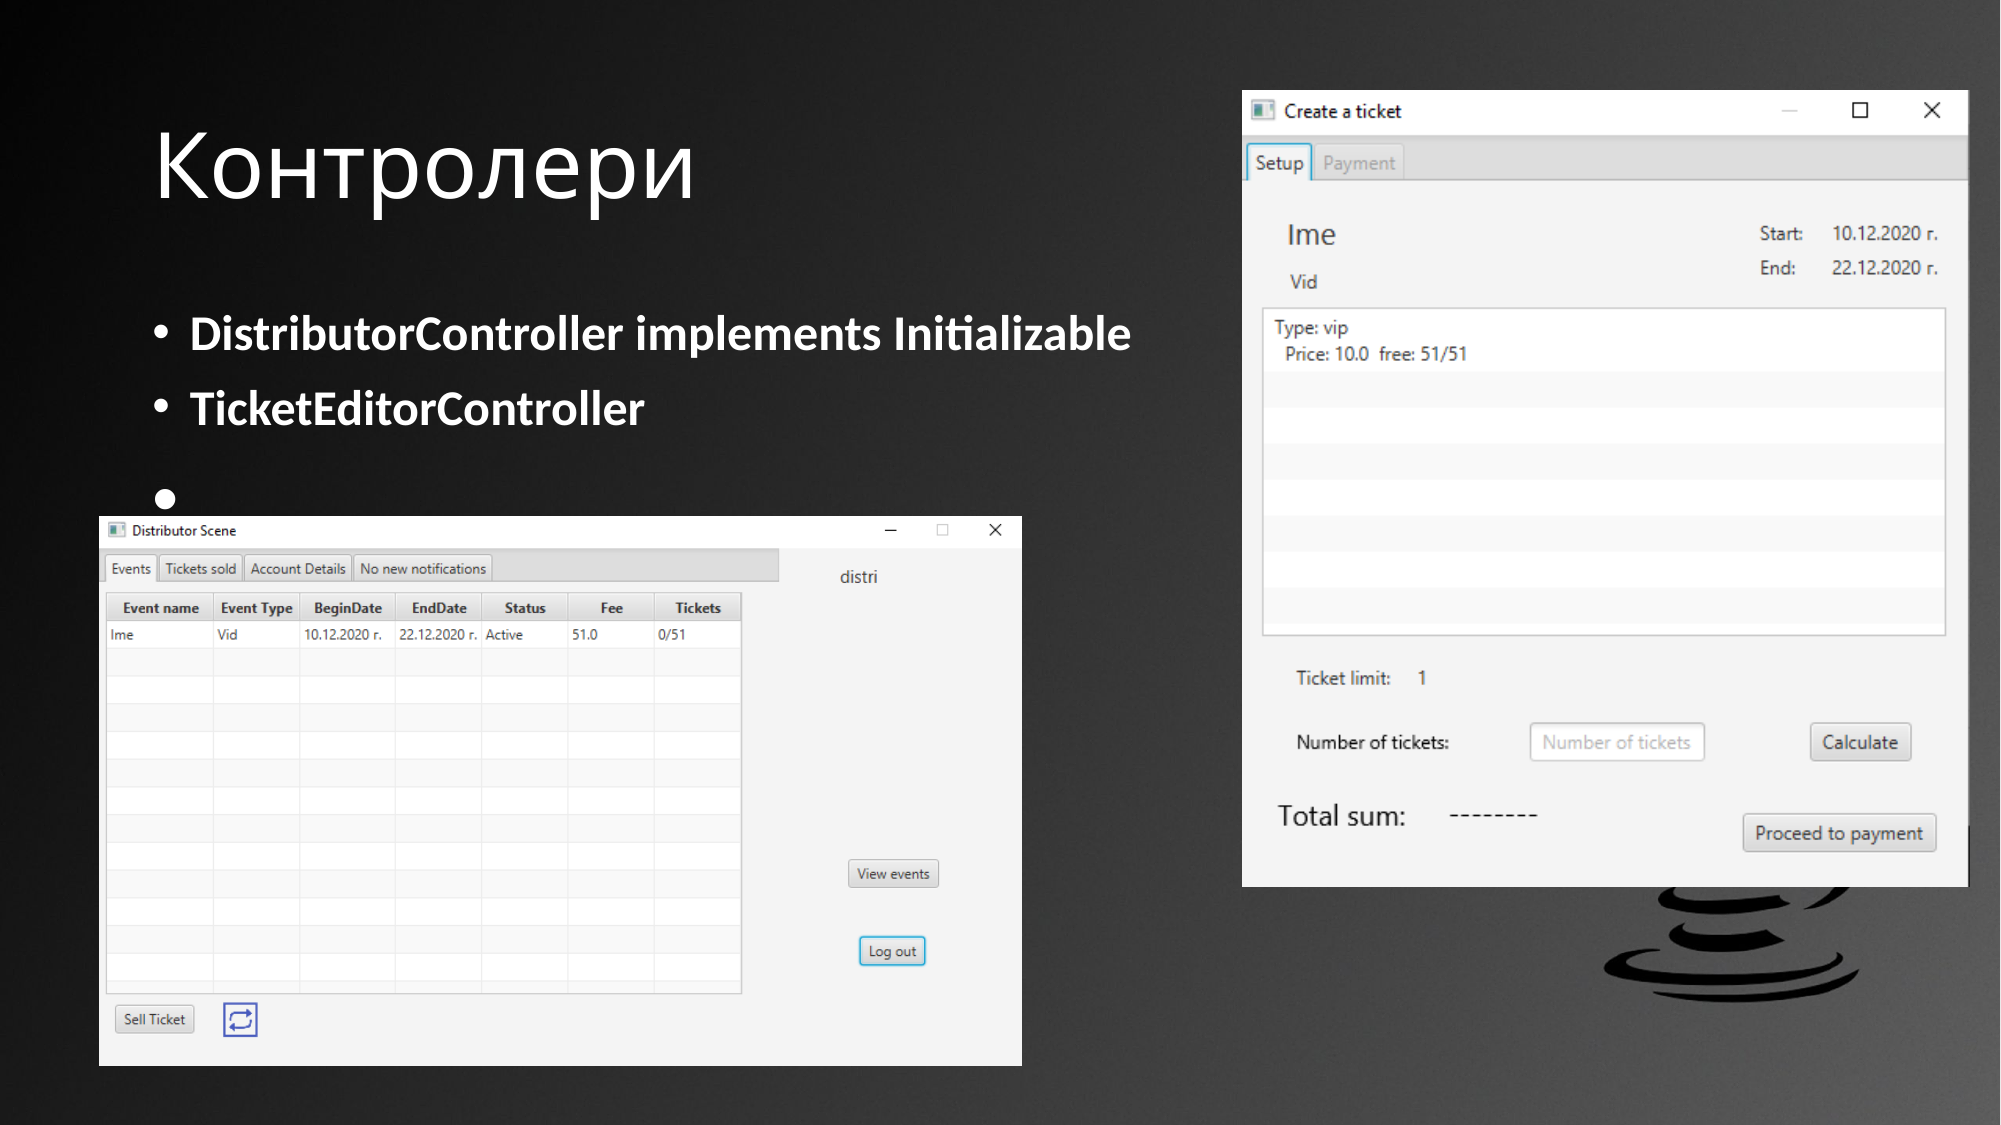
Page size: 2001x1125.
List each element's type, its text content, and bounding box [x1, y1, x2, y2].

list DistributorController implements Initializable TicketEditorController [137, 299, 1863, 1014]
picture [1242, 90, 1970, 887]
title Контролери [137, 59, 1863, 278]
picture [99, 516, 1022, 1066]
